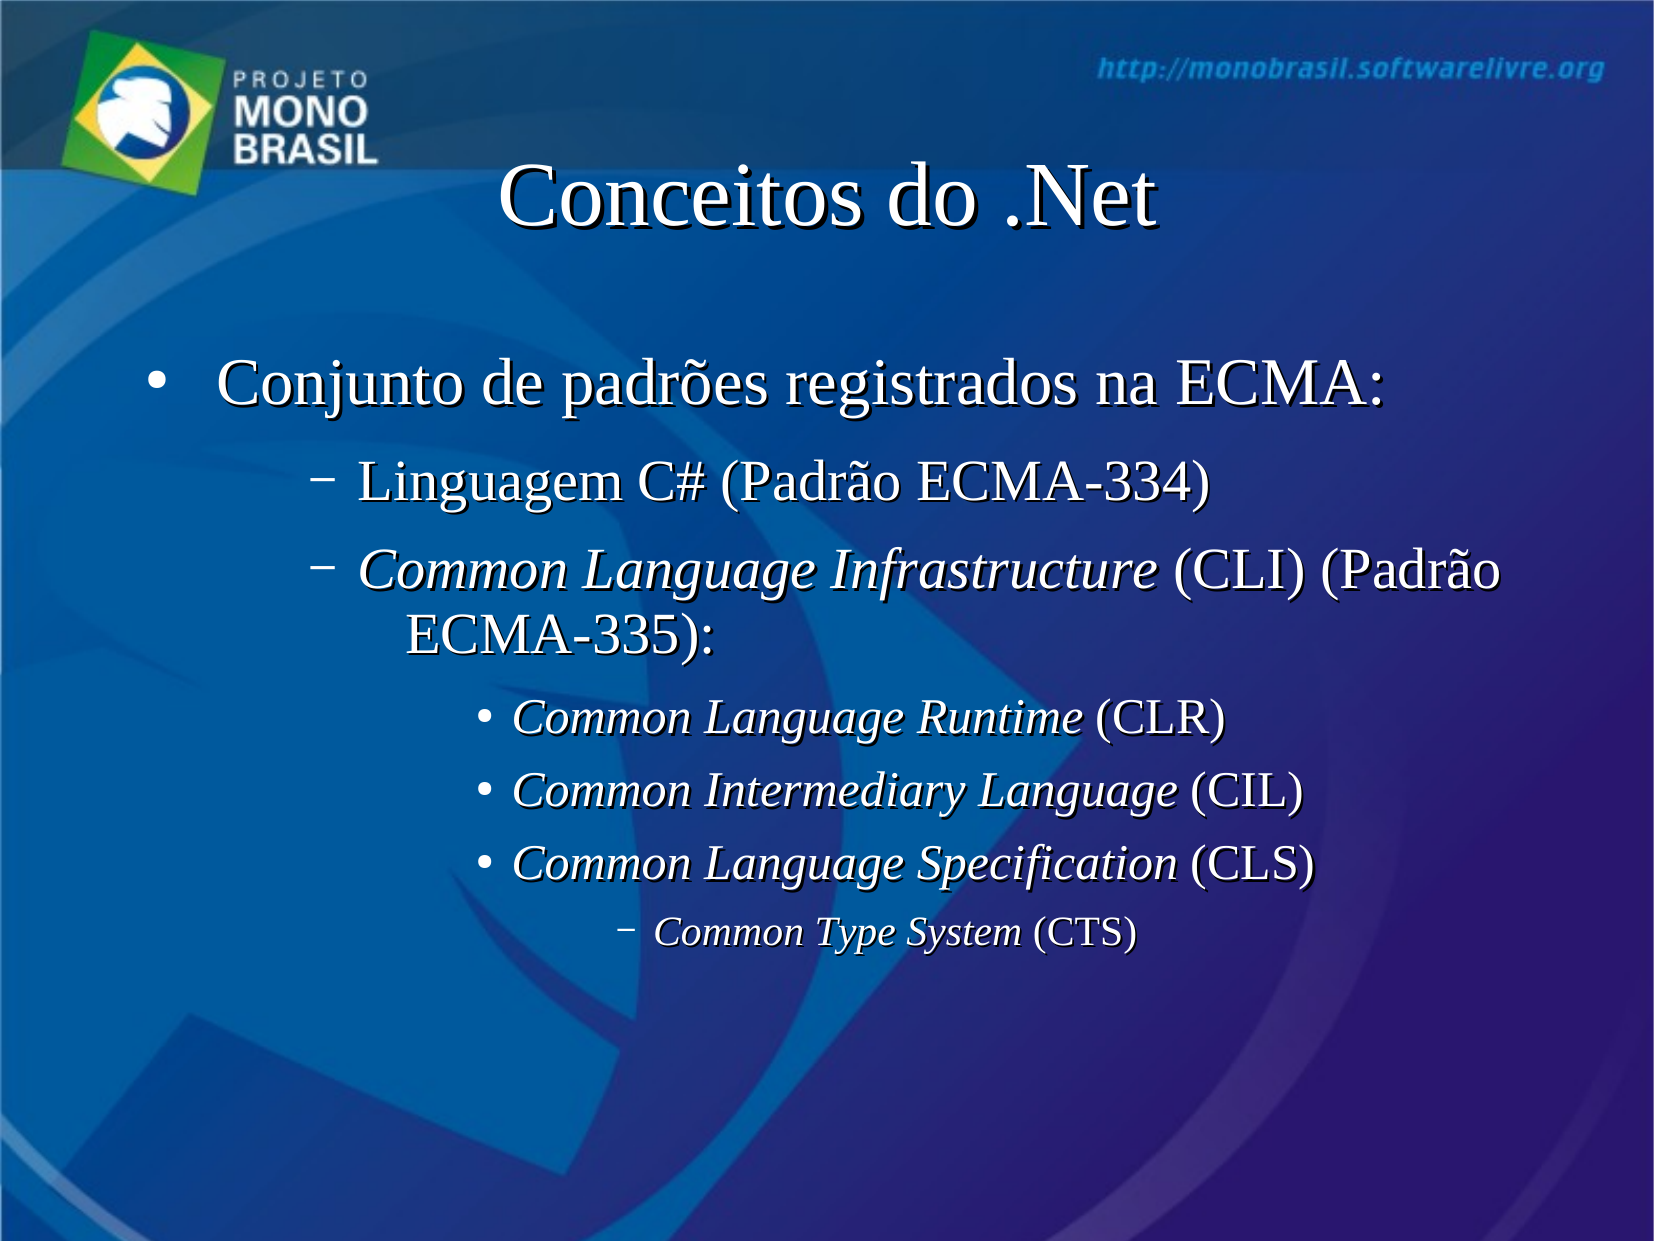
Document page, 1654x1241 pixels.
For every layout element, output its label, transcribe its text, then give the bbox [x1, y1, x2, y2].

list Conjunto de padrões registrados na ECMA: Linguagem C# (Padrão ECMA-334) Common Language Infrastructure (CLI) (Padrão ECMA-335): Common Language Runtime (CLR) Common Intermediary Language (CIL) Common Language Specification (CLS) Common Type System (CTS) [121, 344, 1534, 1127]
title Conceitos do .Net [121, 91, 1534, 299]
picture [0, 0, 1654, 1241]
